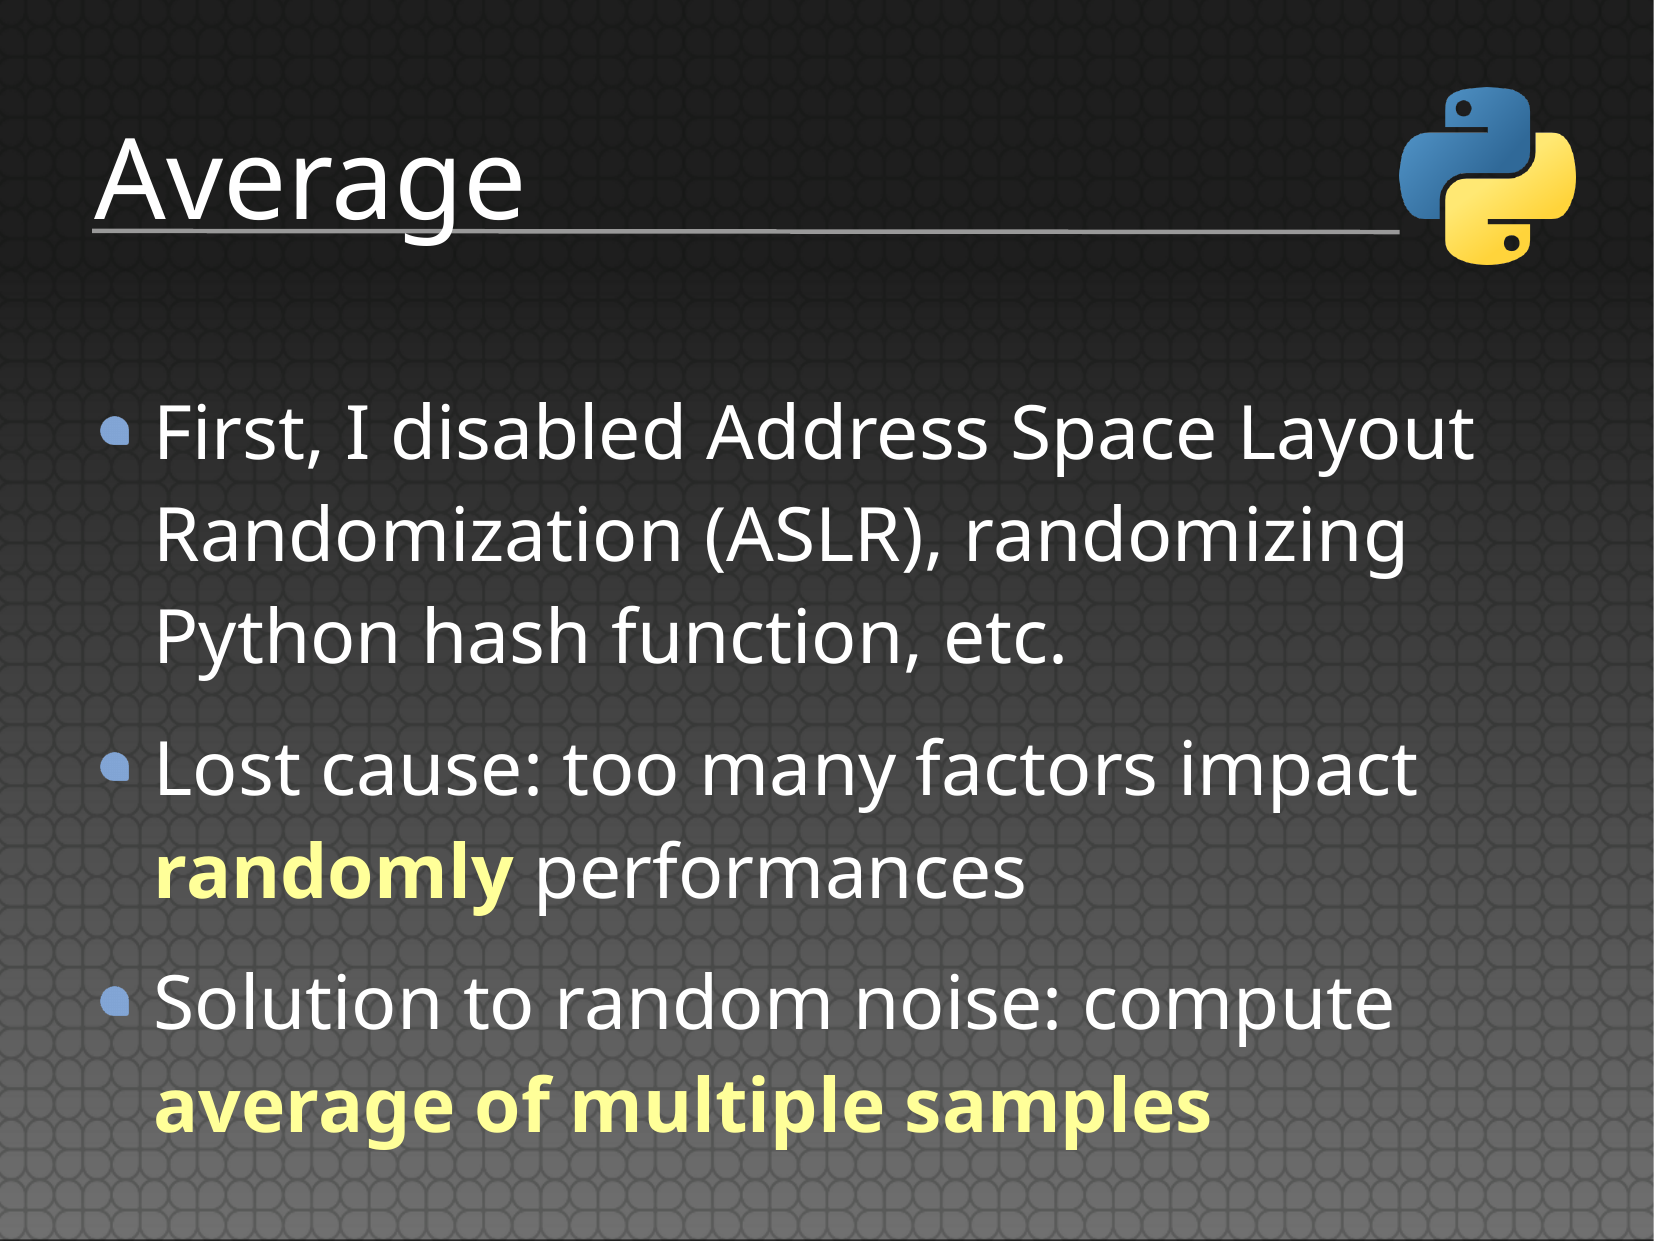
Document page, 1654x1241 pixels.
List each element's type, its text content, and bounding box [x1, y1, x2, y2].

list First, I disabled Address Space Layout Randomization (ASLR), randomizing Python hash function, etc. Lost cause: too many factors impact randomly performances Solution to random noise: compute average of multiple samples [82, 379, 1571, 1119]
picture [0, 0, 1654, 1241]
title Average [94, 100, 1426, 251]
